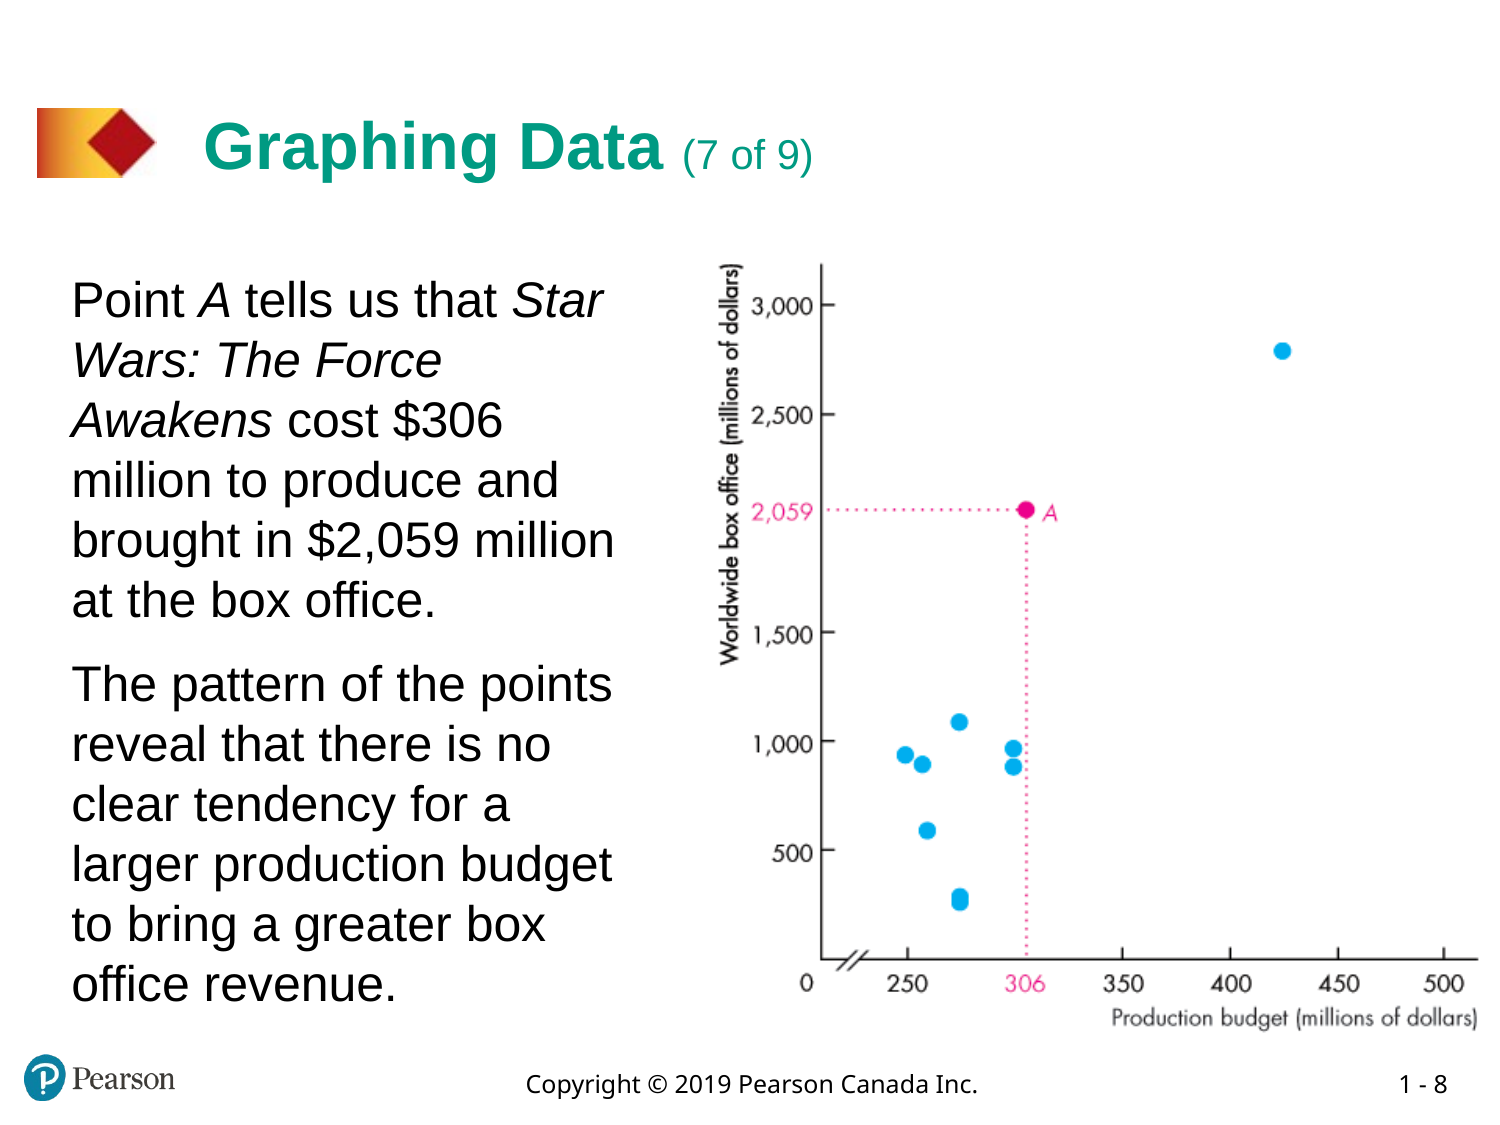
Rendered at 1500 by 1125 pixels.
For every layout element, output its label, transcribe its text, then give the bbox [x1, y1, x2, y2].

picture [37, 108, 157, 178]
picture [31, 1063, 59, 1095]
list Point A tells us that Star Wars: The Force Awakens cost $306 million to produce and brought in $2,059 million at the box office. The pattern of the points reveal that there is no clear tendency for a larger production budget to bring a greater box office revenue. [37, 259, 655, 1038]
picture [49, 1054, 175, 1101]
picture [706, 249, 1488, 1053]
title Graphing Data (7 of 9) [188, 50, 1364, 236]
picture [24, 1084, 35, 1101]
picture [24, 1054, 43, 1074]
